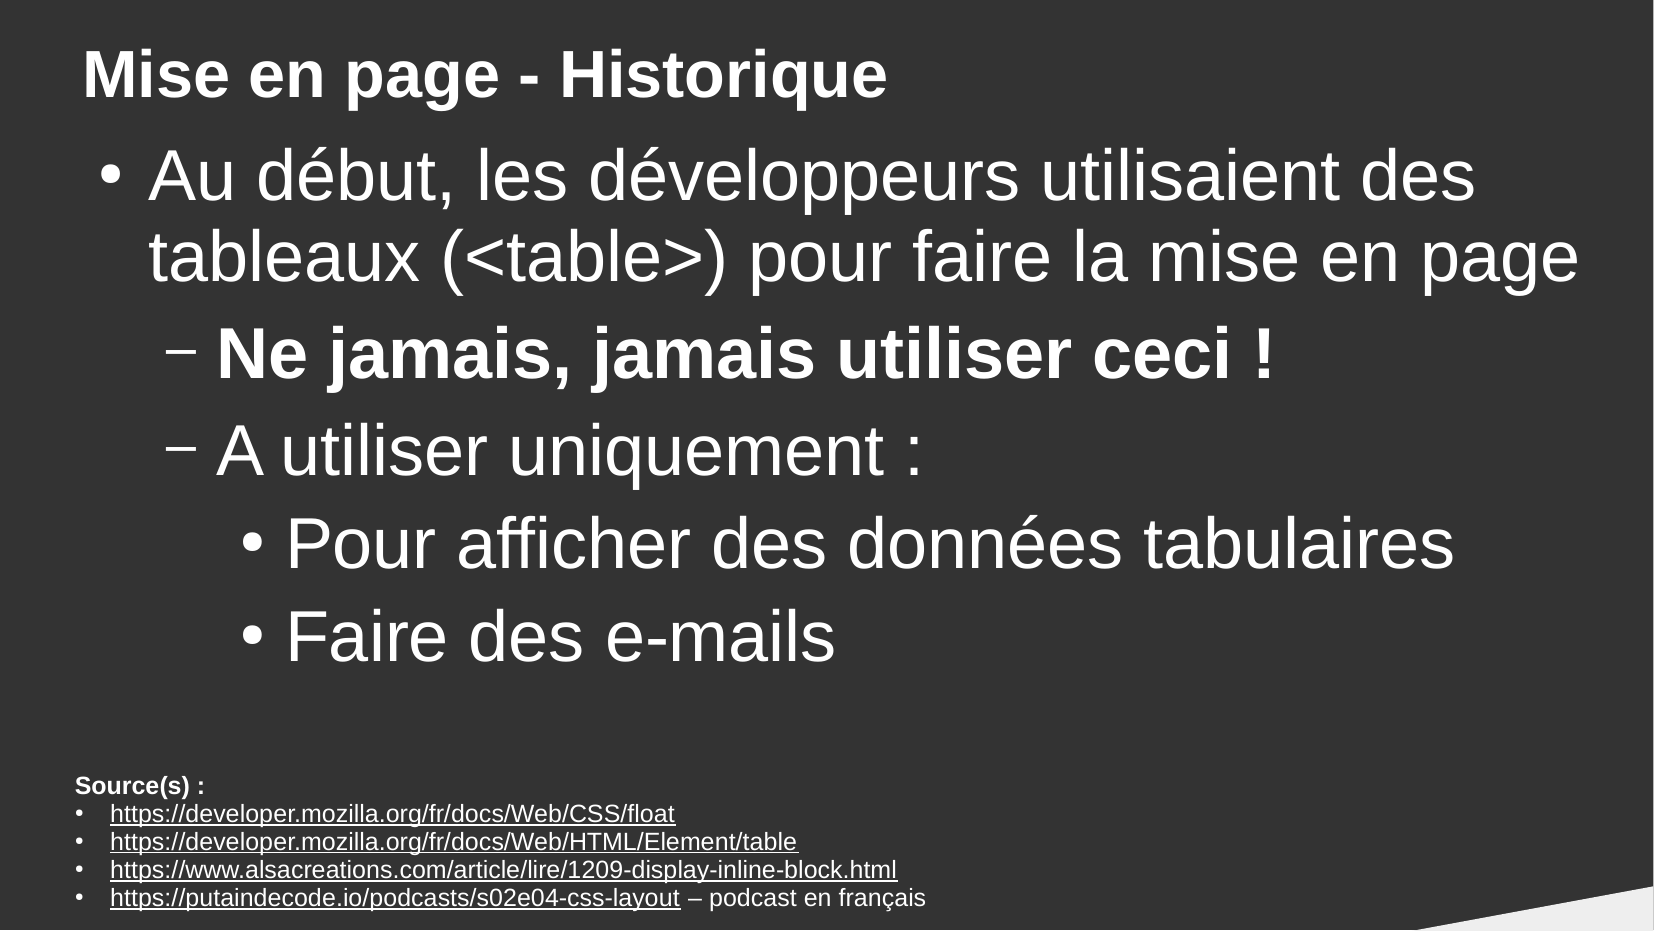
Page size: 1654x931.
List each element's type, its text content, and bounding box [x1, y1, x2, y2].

text_box [1411, 886, 1654, 931]
list Au début, les développeurs utilisaient des tableaux (<table>) pour faire la mise en page Ne jamais, jamais utiliser ceci ! A utiliser uniquement : Pour afficher des données tabulaires Faire des e-mails [80, 135, 1605, 745]
text_box Source(s) : https://developer.mozilla.org/fr/docs/Web/CSS/float https://developer.mozilla.org/fr/docs/Web/HTML/Element/table https://www.alsacreations.com/article/lire/1209-display-inline-block.html https://putaindecode.io/podcasts/s02e04-css-layout – podcast en français [60, 764, 1546, 920]
title Mise en page - Historique [82, 37, 1571, 114]
